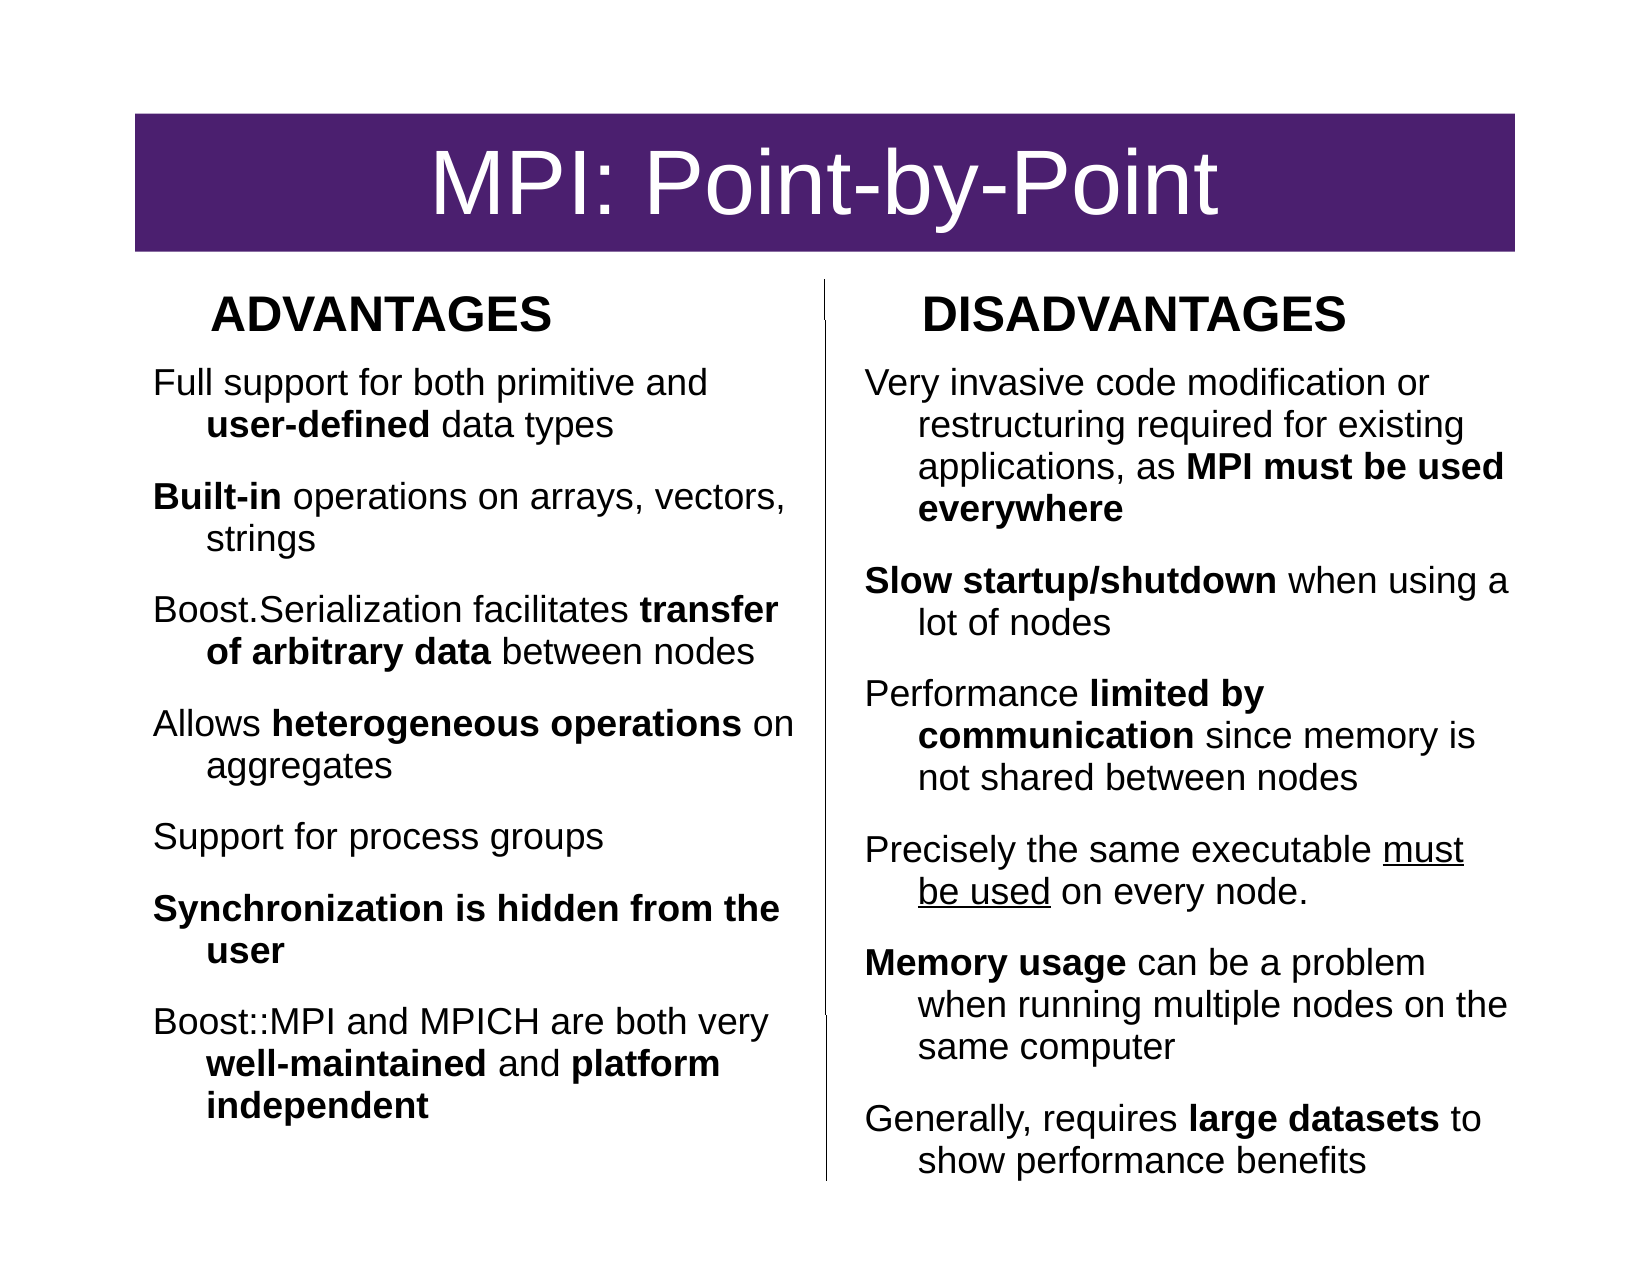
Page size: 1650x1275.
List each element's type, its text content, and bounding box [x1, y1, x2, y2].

list Full support for both primitive and user-defined data types Built-in operations on arrays, vectors, strings Boost.Serialization facilitates transfer of arbitrary data between nodes Allows heterogeneous operations on aggregates Support for process groups Synchronization is hidden from the user Boost::MPI and MPICH are both very well-maintained and platform independent [135, 361, 798, 1169]
list Very invasive code modification or restructuring required for existing applications, as MPI must be used everywhere Slow startup/shutdown when using a lot of nodes Performance limited by communication since memory is not shared between nodes Precisely the same executable must be used on every node. Memory usage can be a problem when running multiple nodes on the same computer Generally, requires large datasets to show performance benefits [846, 361, 1510, 1182]
text_box DISADVANTAGES [907, 279, 1482, 350]
title MPI: Point-by-Point [135, 113, 1515, 252]
text_box ADVANTAGES [195, 279, 771, 350]
